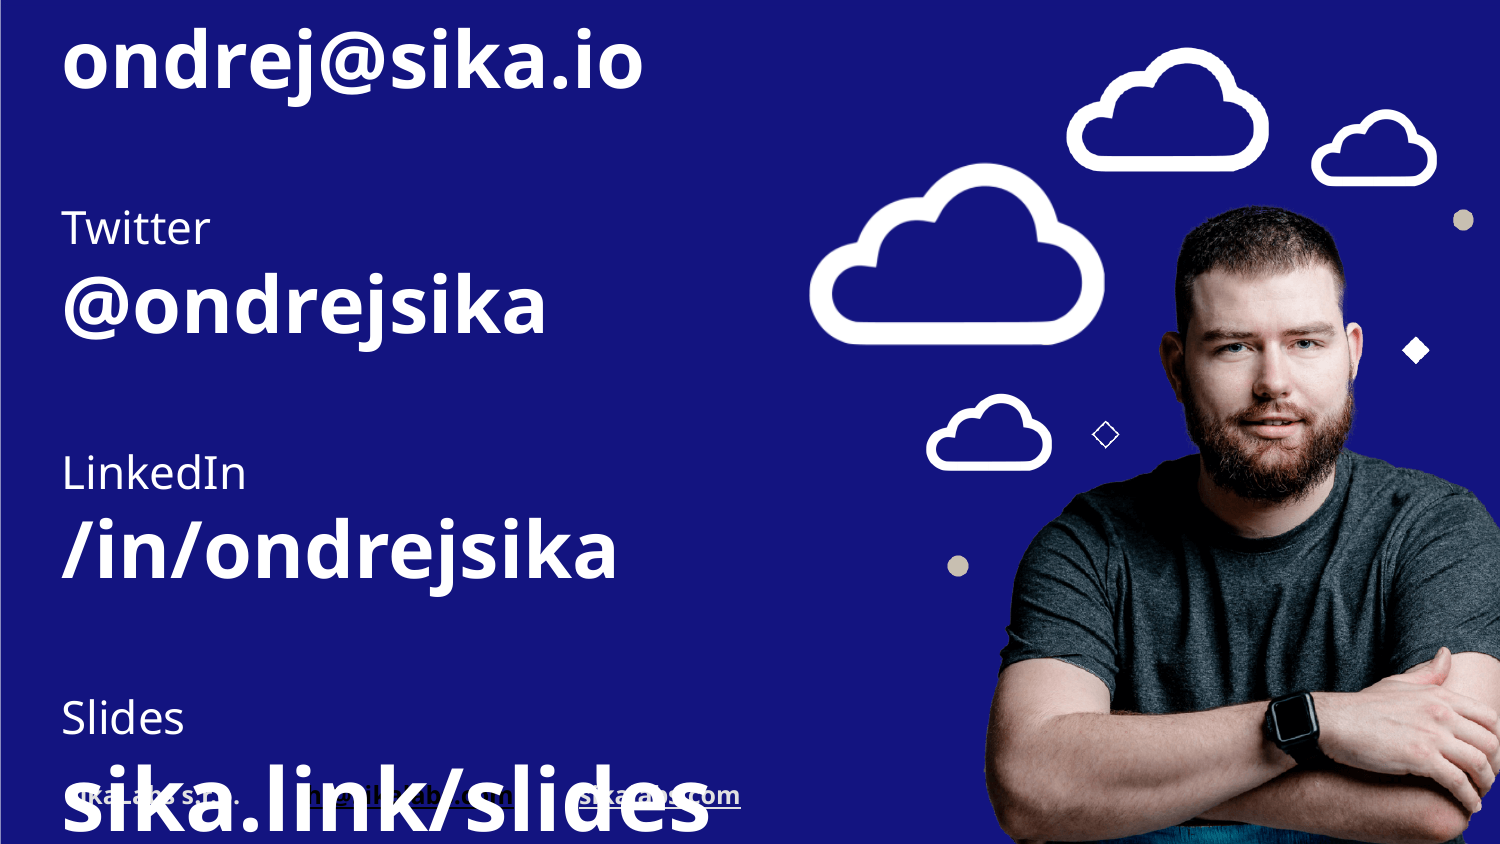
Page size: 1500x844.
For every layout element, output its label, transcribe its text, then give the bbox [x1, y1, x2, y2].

title Email ondrej@sika.io Twitter @ondrejsika LinkedIn /in/ondrejsika Slides sika.link/slides [1269, 56, 1444, 189]
title Email ondrej@sika.io Twitter @ondrejsika LinkedIn /in/ondrejsika Slides sika.link/slides [46, 56, 1066, 746]
picture [0, 0, 1500, 844]
